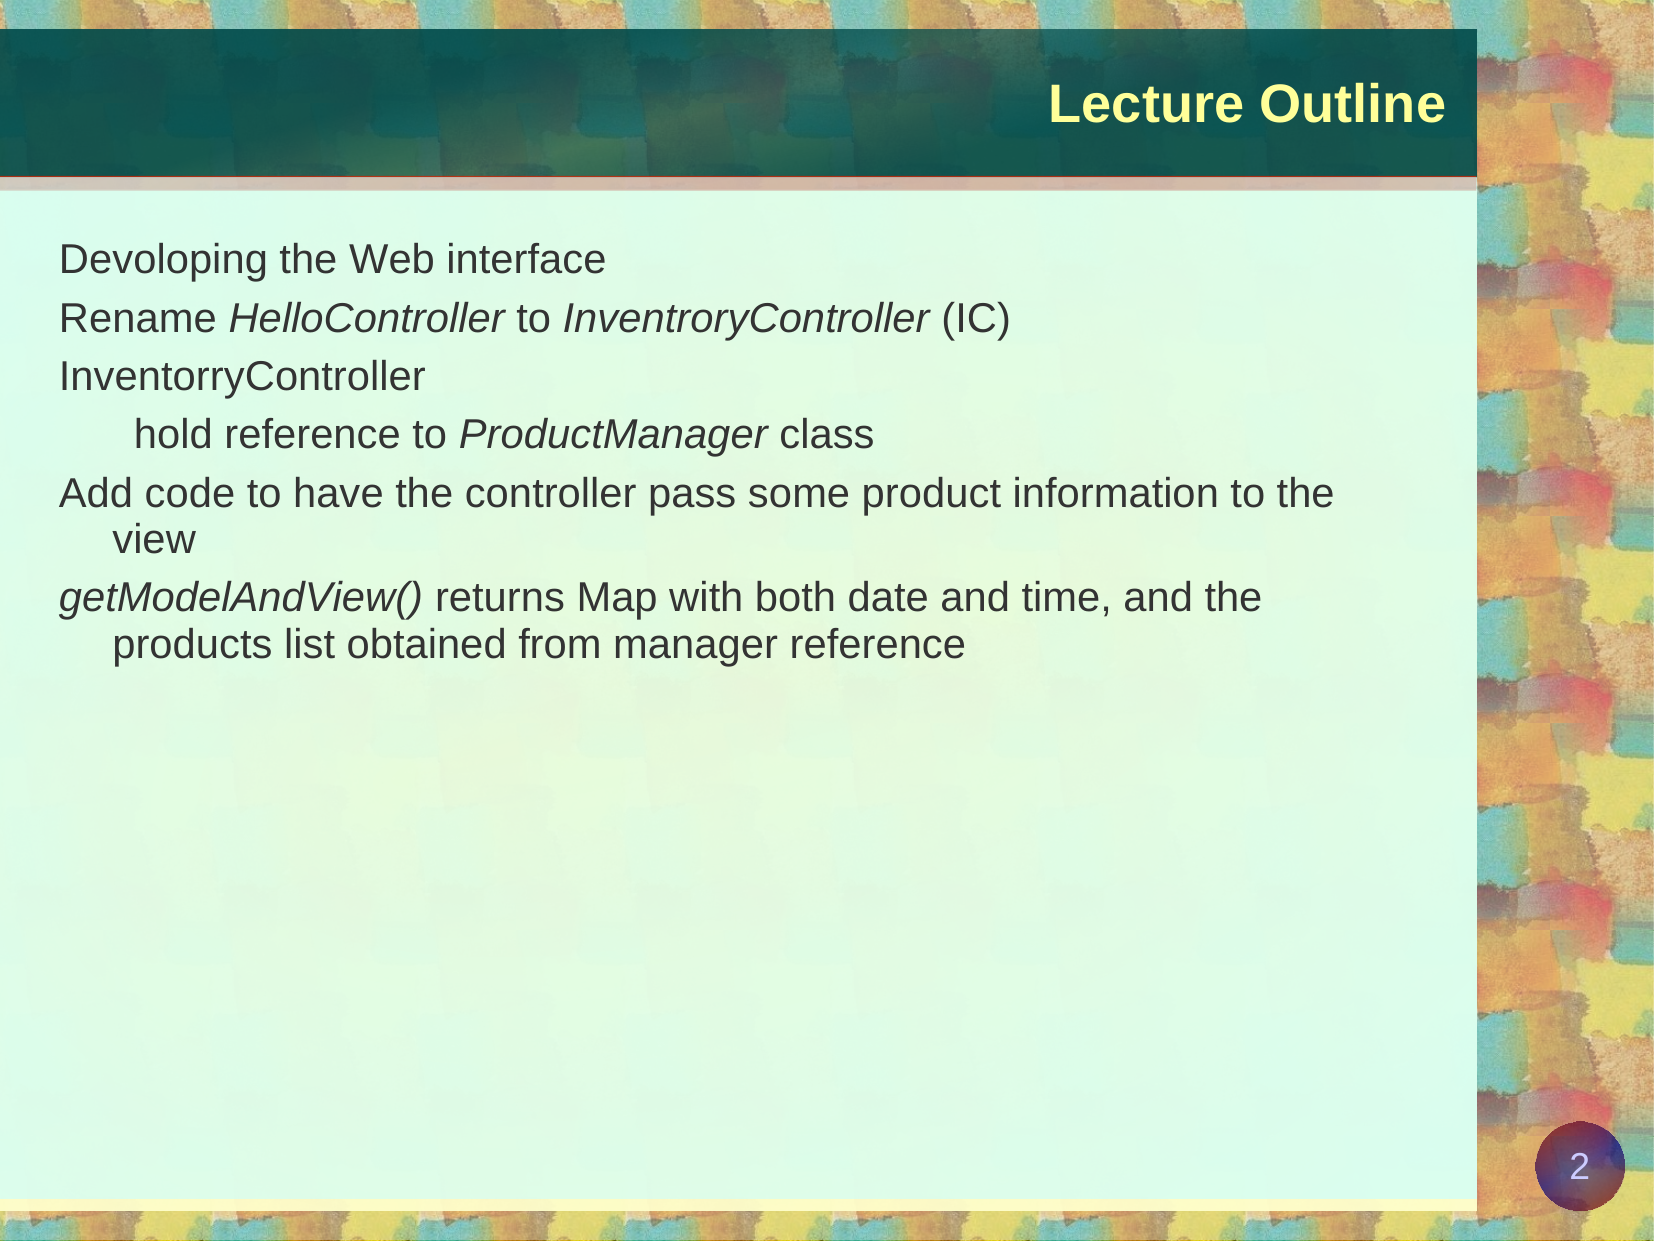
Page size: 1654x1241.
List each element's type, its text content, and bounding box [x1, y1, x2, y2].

list Devoloping the Web interface Rename HelloController to InventroryController (IC) InventorryController hold reference to ProductManager class Add code to have the controller pass some product information to the view getModelAndView() returns Map with both date and time, and the products list obtained from manager reference [59, 236, 1418, 1182]
text_box [0, 177, 1477, 1199]
title Lecture Outline [29, 59, 1447, 148]
